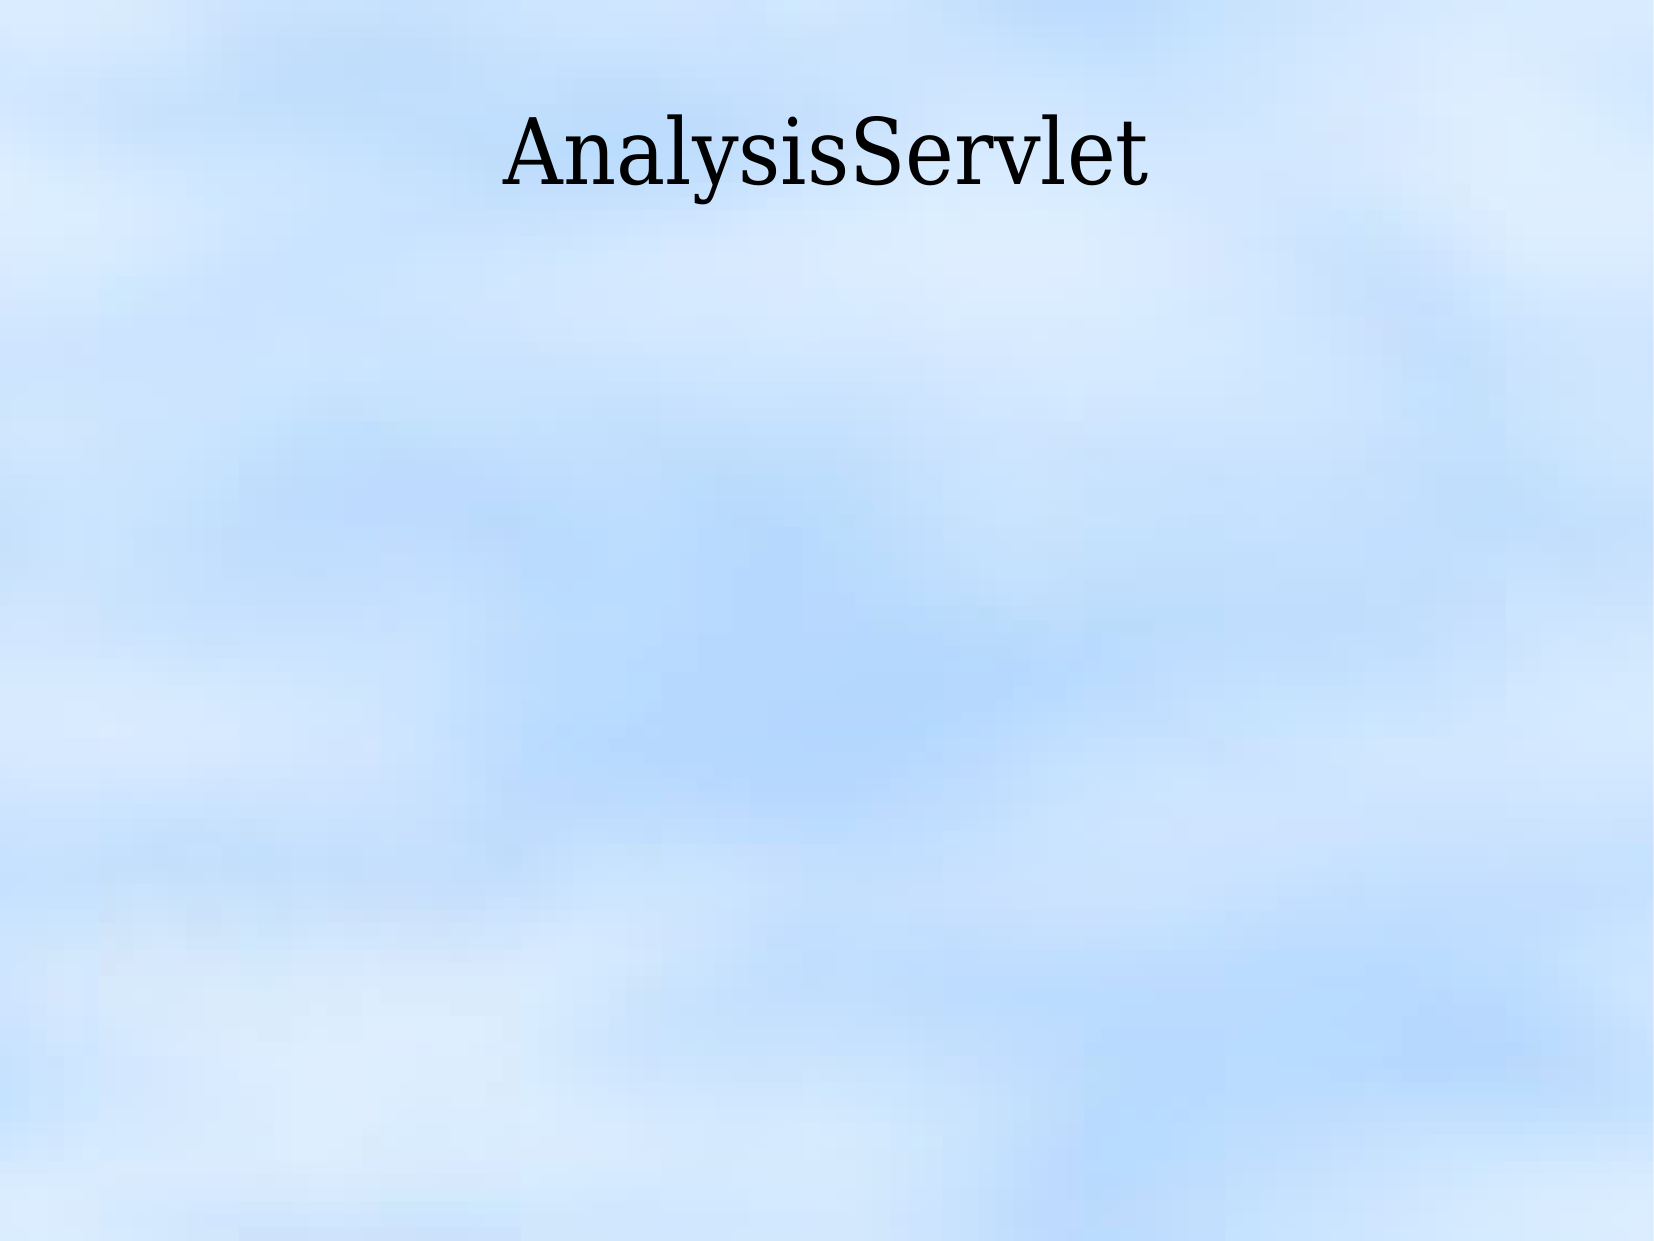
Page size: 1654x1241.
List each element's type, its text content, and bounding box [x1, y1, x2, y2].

picture [0, 0, 1654, 1241]
title AnalysisServlet [82, 49, 1571, 257]
